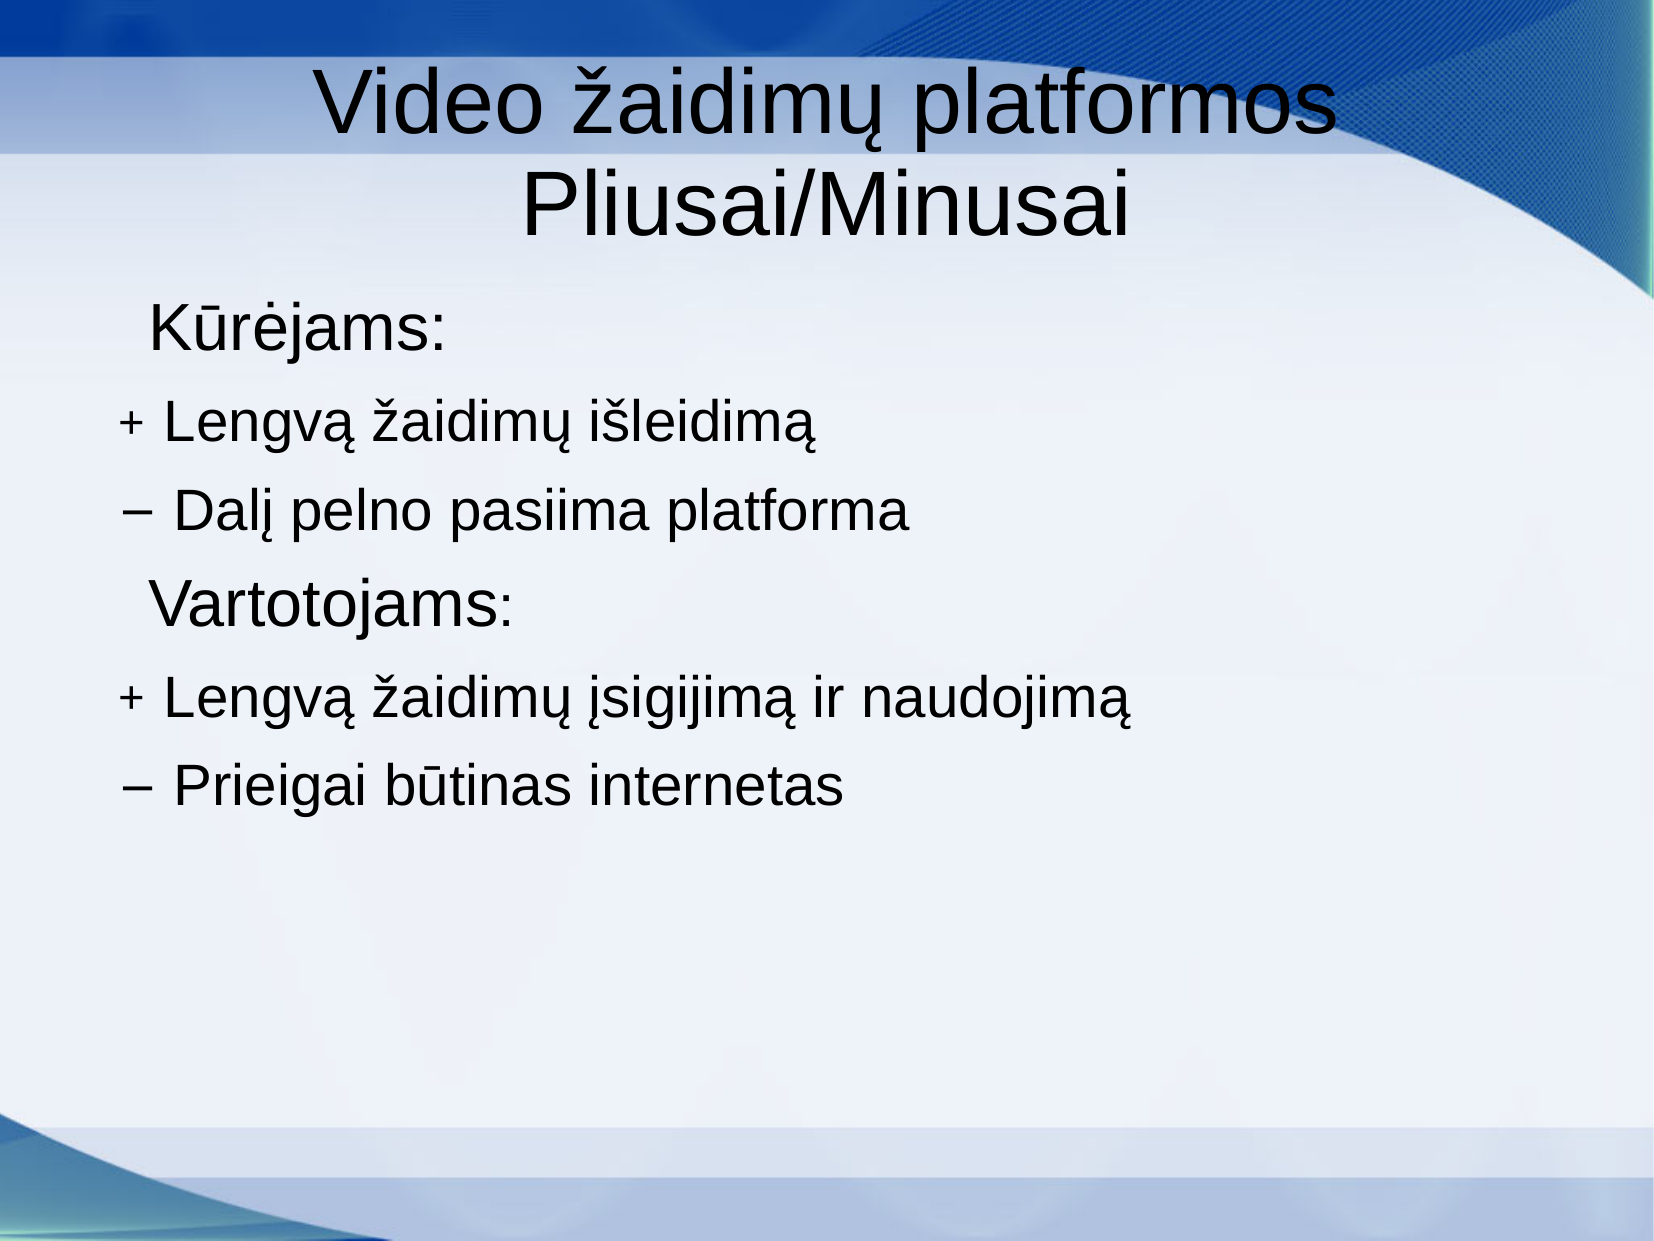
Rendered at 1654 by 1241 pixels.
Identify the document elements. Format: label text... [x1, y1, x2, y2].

picture [0, 0, 1654, 1241]
title Video žaidimų platformos Pliusai/Minusai [82, 49, 1571, 257]
list Kūrėjams: Lengvą žaidimų išleidimą Dalį pelno pasiima platforma Vartotojams: Lengvą žaidimų įsigijimą ir naudojimą Prieigai būtinas internetas [82, 290, 1571, 871]
